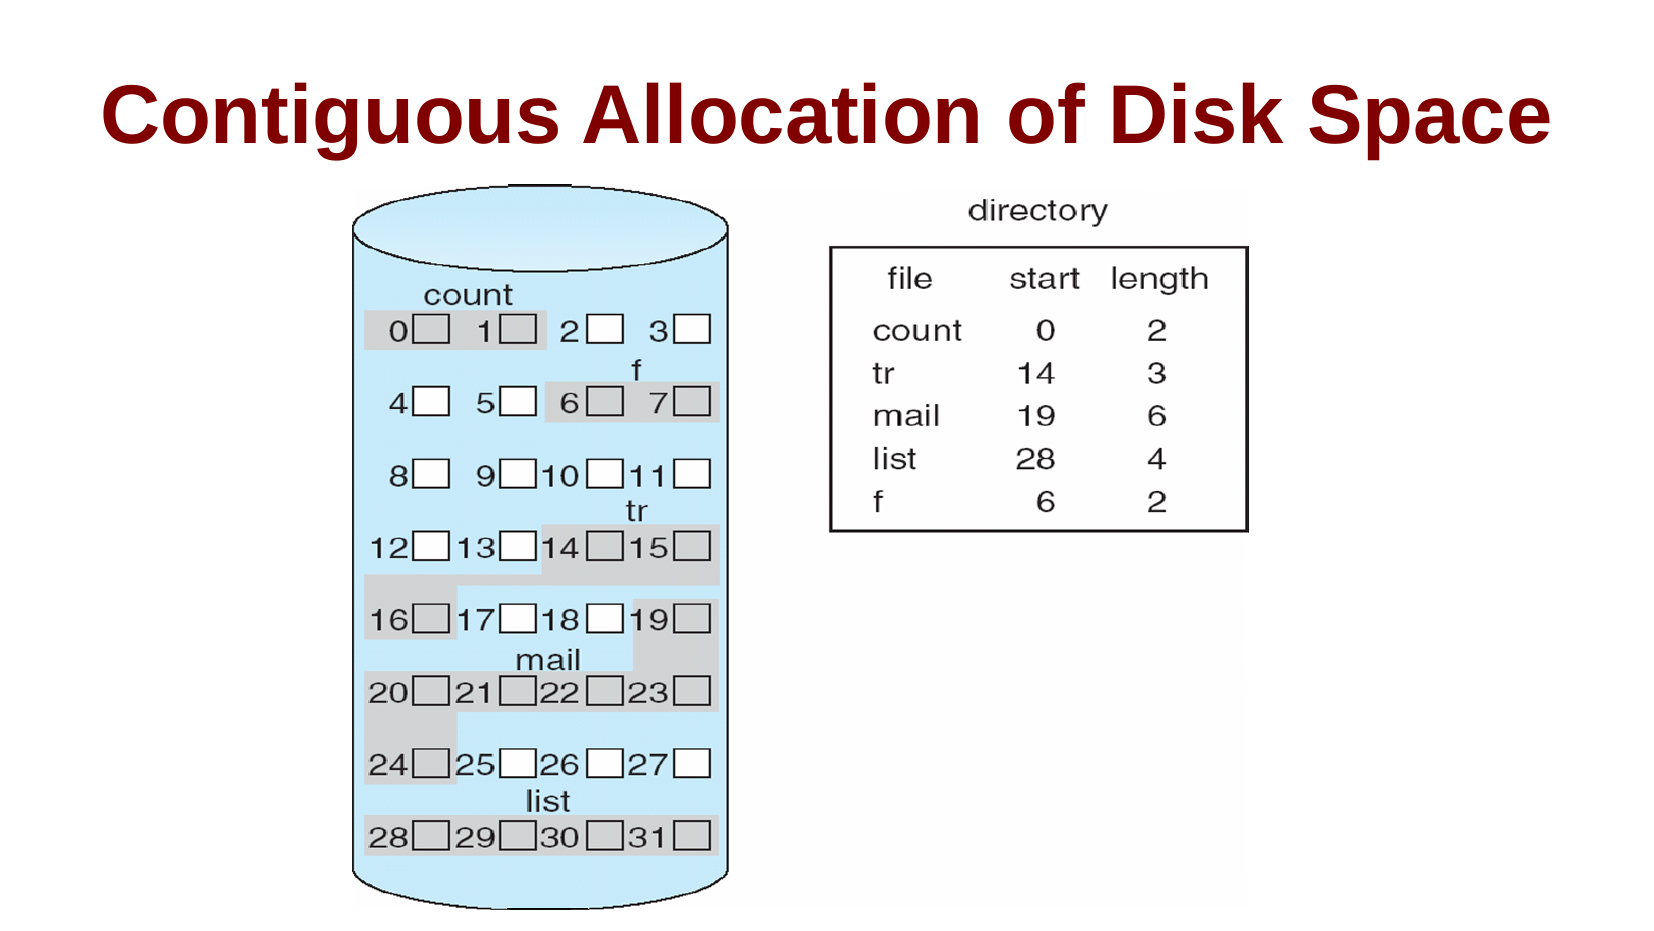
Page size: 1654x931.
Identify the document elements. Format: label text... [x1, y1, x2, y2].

picture [352, 184, 1253, 910]
title Contiguous Allocation of Disk Space [82, 37, 1571, 193]
